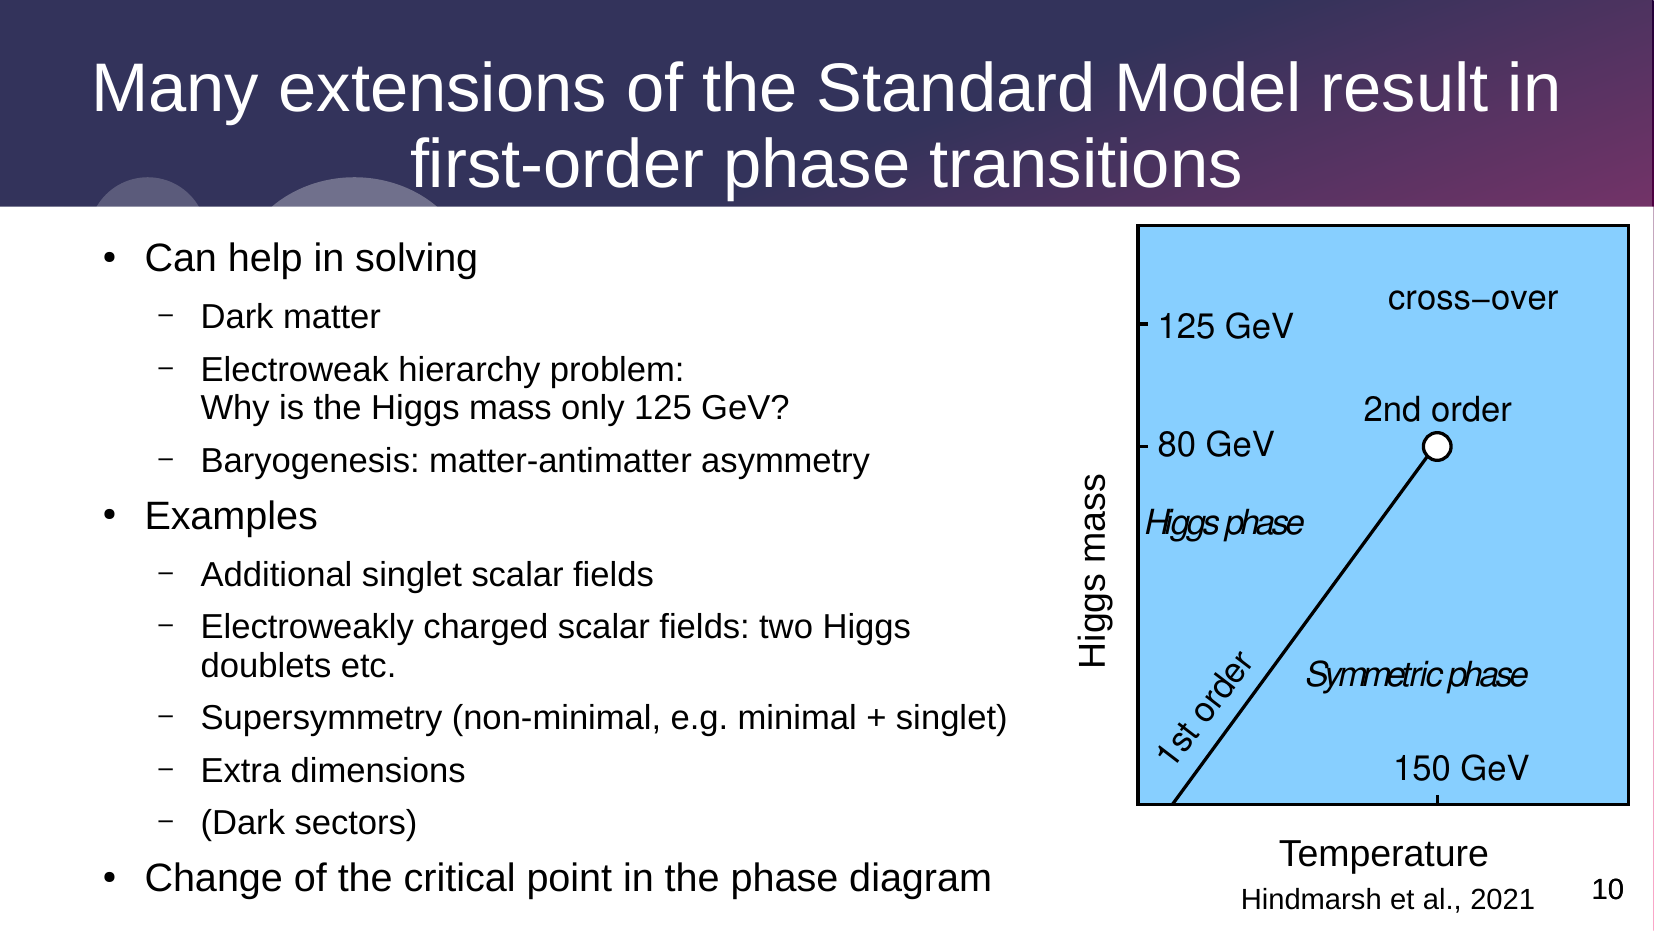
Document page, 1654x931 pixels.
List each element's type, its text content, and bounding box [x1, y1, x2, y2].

picture [1073, 223, 1631, 876]
text_box Higgs mass [1069, 462, 1115, 681]
text_box Temperature [1275, 830, 1494, 875]
list Can help in solving Dark matter Electroweak hierarchy problem: Why is the Higgs mass only 125 GeV? Baryogenesis: matter-antimatter asymmetry Examples Additional singlet scalar fields Electroweakly charged scalar fields: two Higgs doublets etc. Supersymmetry (non-minimal, e.g. minimal + singlet) Extra dimensions (Dark sectors) Change of the critical point in the phase diagram [88, 236, 1051, 901]
title Many extensions of the Standard Model result in first-order phase transitions [88, 44, 1565, 207]
text_box Hindmarsh et al., 2021 [1225, 875, 1551, 923]
